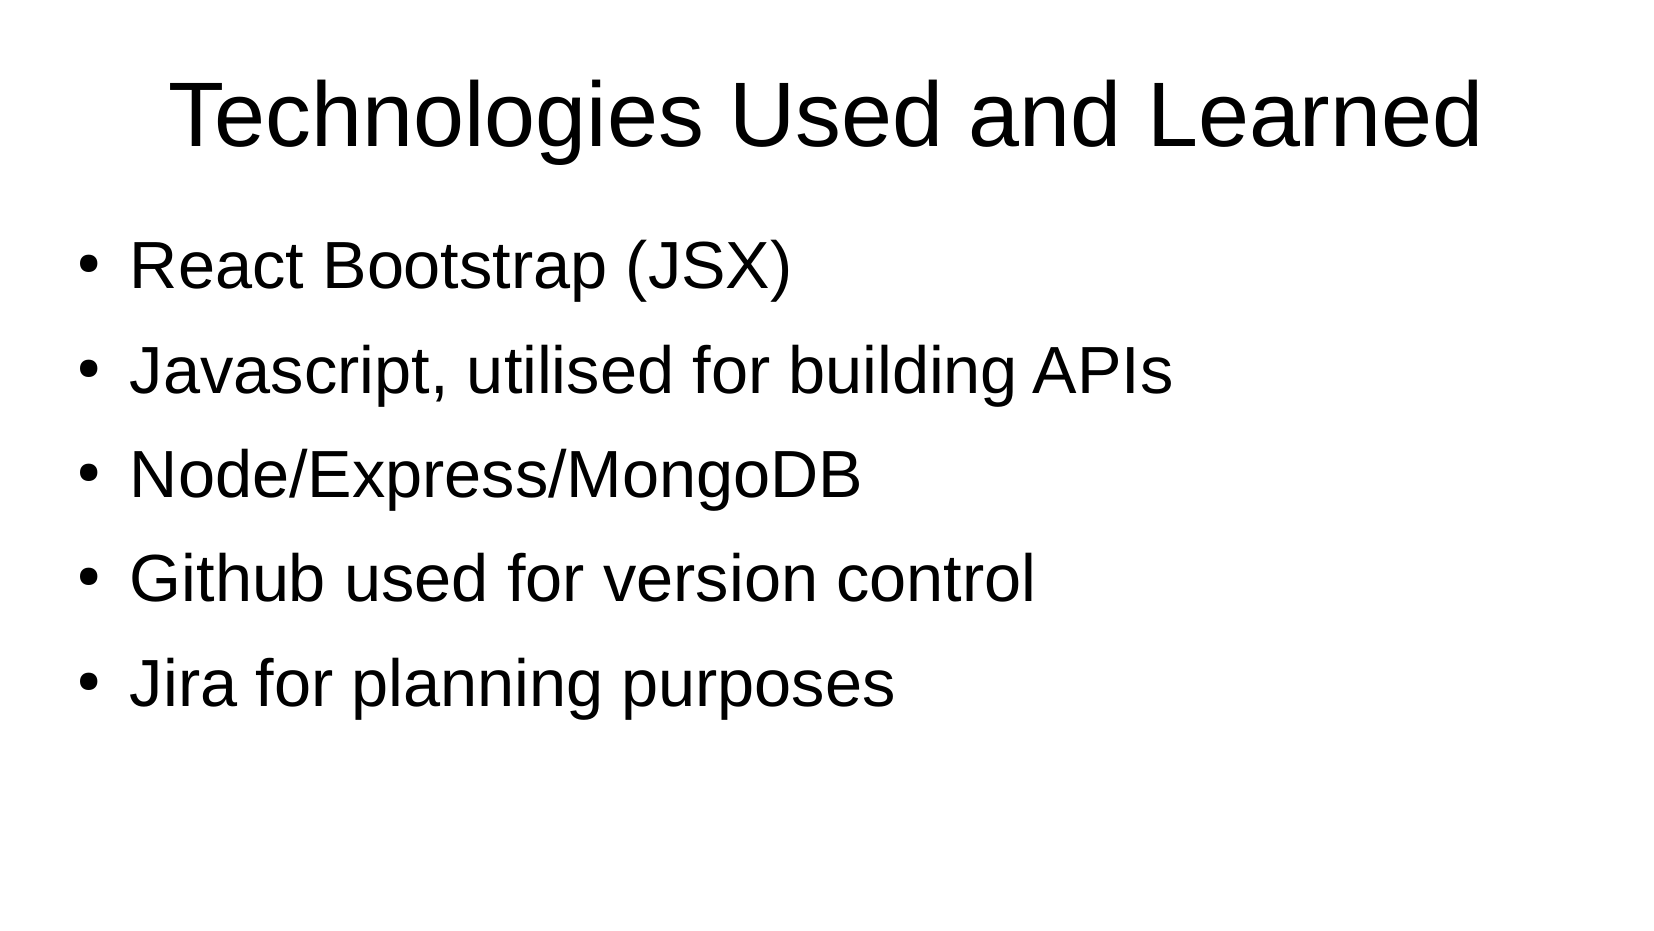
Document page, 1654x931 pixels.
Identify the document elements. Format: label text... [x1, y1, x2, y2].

list React Bootstrap (JSX) Javascript, utilised for building APIs Node/Express/MongoDB Github used for version control Jira for planning purposes [59, 228, 1548, 768]
title Technologies Used and Learned [82, 37, 1571, 193]
